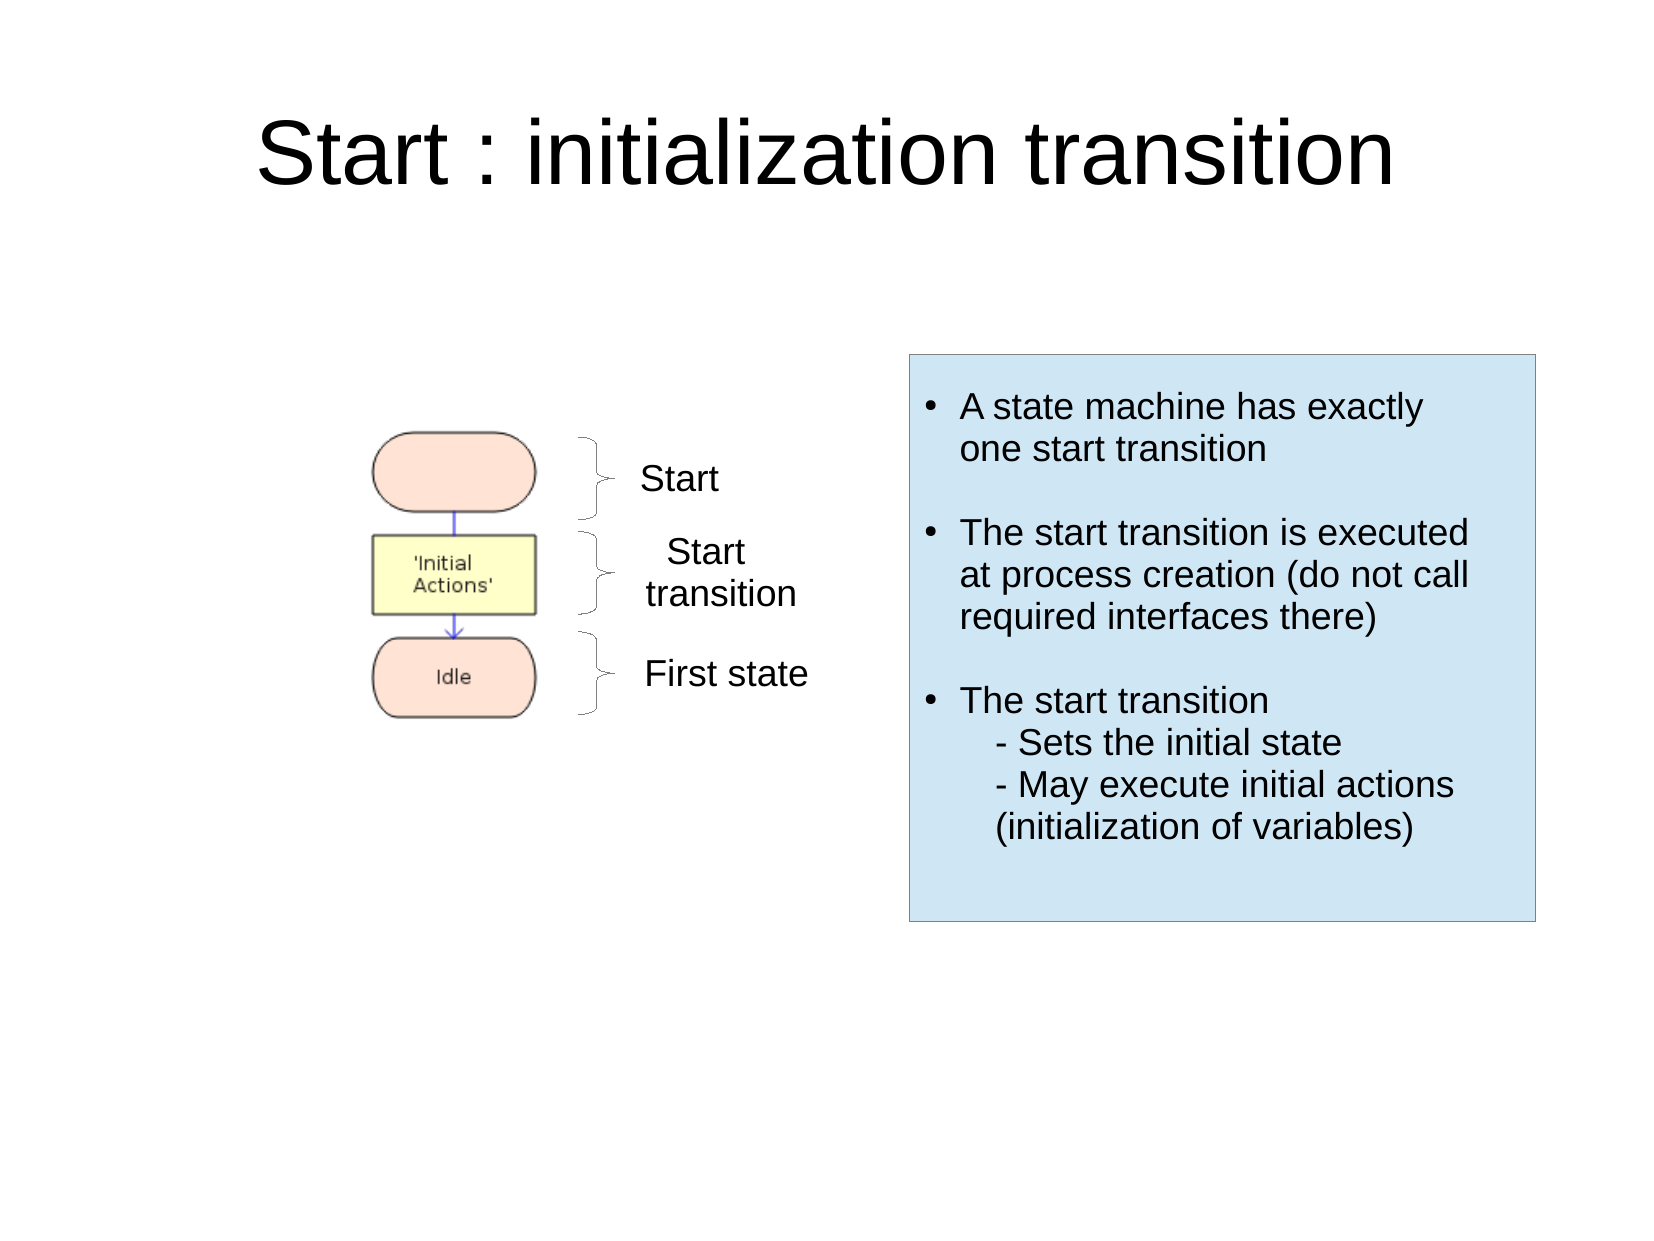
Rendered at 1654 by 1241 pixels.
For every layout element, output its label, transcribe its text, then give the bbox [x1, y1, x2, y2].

title Start : initialization transition [82, 49, 1571, 257]
picture [365, 425, 544, 757]
text_box A state machine has exactly one start transition The start transition is executed at process creation (do not call required interfaces there) The start transition - Sets the initial state - May execute initial actions (initialization of variables) [909, 354, 1536, 922]
text_box Start [578, 437, 615, 520]
text_box Start transition [578, 531, 615, 615]
text_box First state [578, 631, 615, 715]
